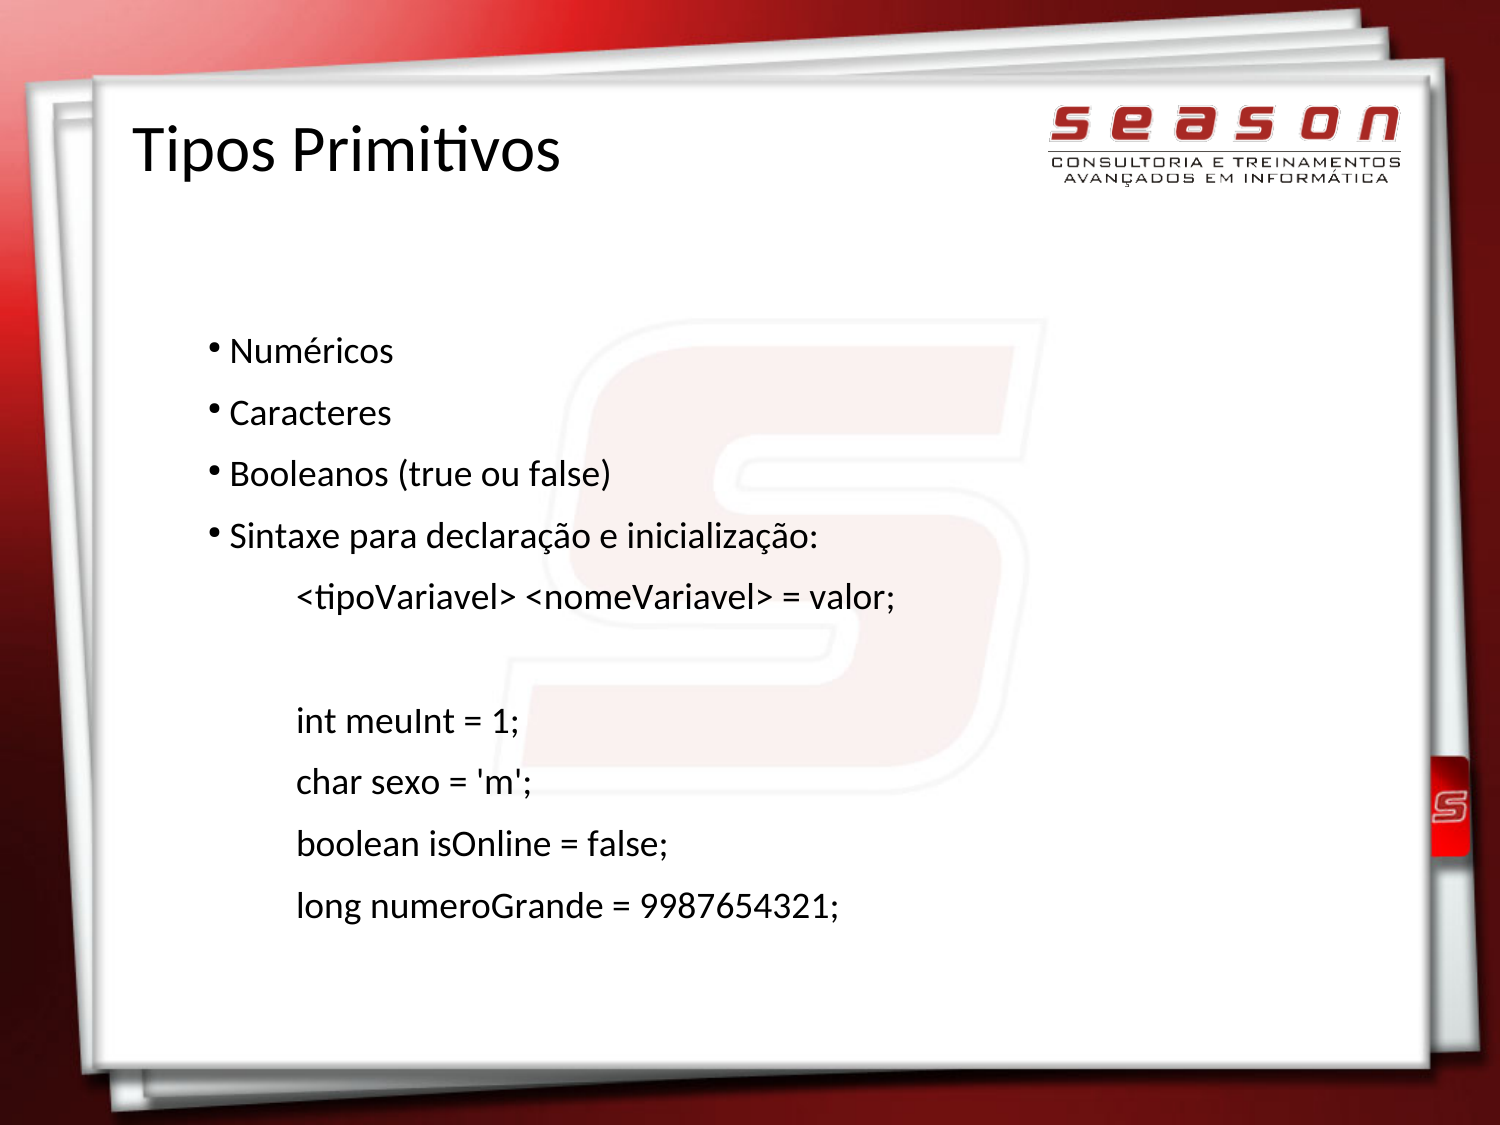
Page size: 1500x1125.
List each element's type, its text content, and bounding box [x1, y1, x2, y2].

text_box Numéricos Caracteres Booleanos (true ou false) Sintaxe para declaração e inicialização: <tipoVariavel> <nomeVariavel> = valor; int meuInt = 1; char sexo = 'm'; boolean isOnline = false; long numeroGrande = 9987654321; [207, 325, 1328, 926]
title Tipos Primitivos [118, 33, 1394, 257]
picture [0, 0, 1500, 1125]
